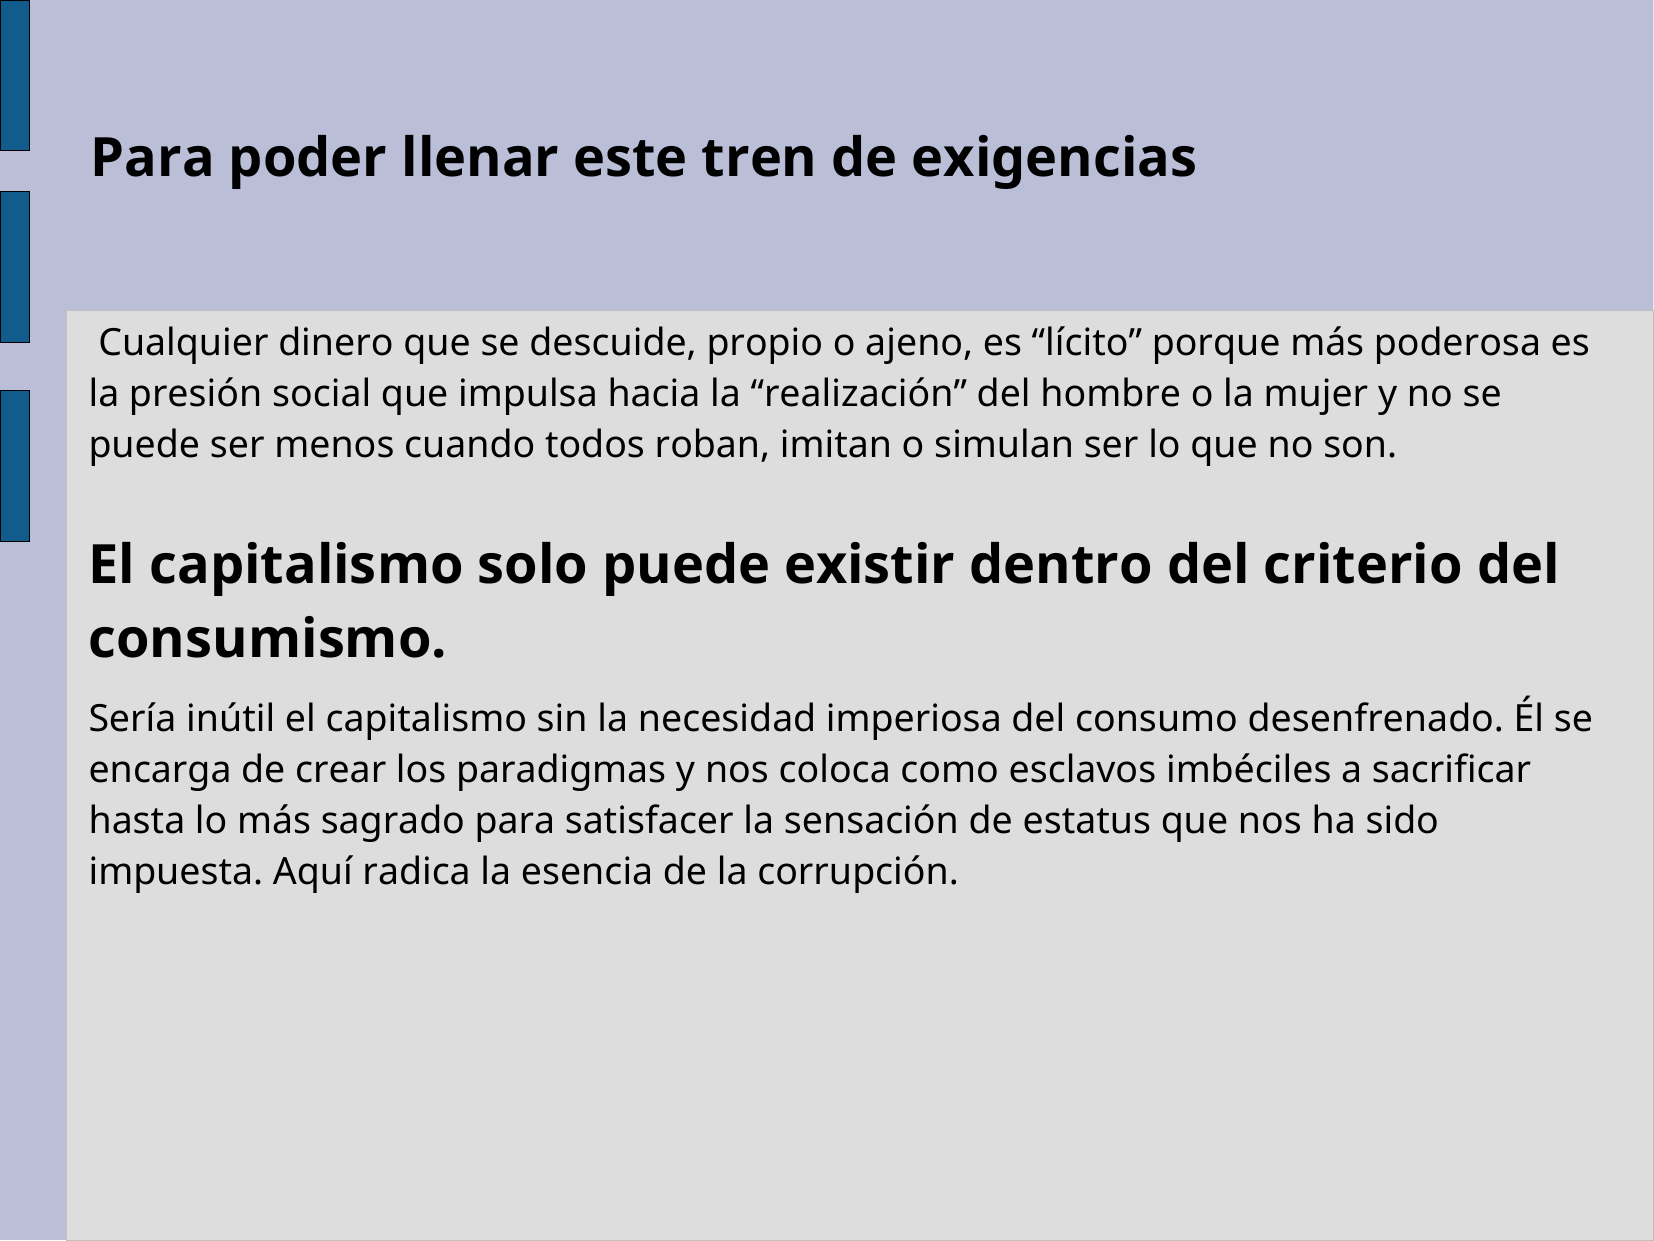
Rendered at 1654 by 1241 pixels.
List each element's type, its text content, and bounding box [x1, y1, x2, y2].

text_box El capitalismo solo puede existir dentro del criterio del consumismo. Sería inútil el capitalismo sin la necesidad imperiosa del consumo desenfrenado. Él se encarga de crear los paradigmas y nos coloca como esclavos imbéciles a sacrificar hasta lo más sagrado para satisfacer la sensación de estatus que nos ha sido impuesta. Aquí radica la esencia de la corrupción. [88, 525, 1625, 975]
text_box Para poder llenar este tren de exigencias [90, 118, 1595, 296]
text_box Cualquier dinero que se descuide, propio o ajeno, es “lícito” porque más poderosa es la presión social que impulsa hacia la “realización” del hombre o la mujer y no se puede ser menos cuando todos roban, imitan o simulan ser lo que no son. [88, 315, 1625, 525]
